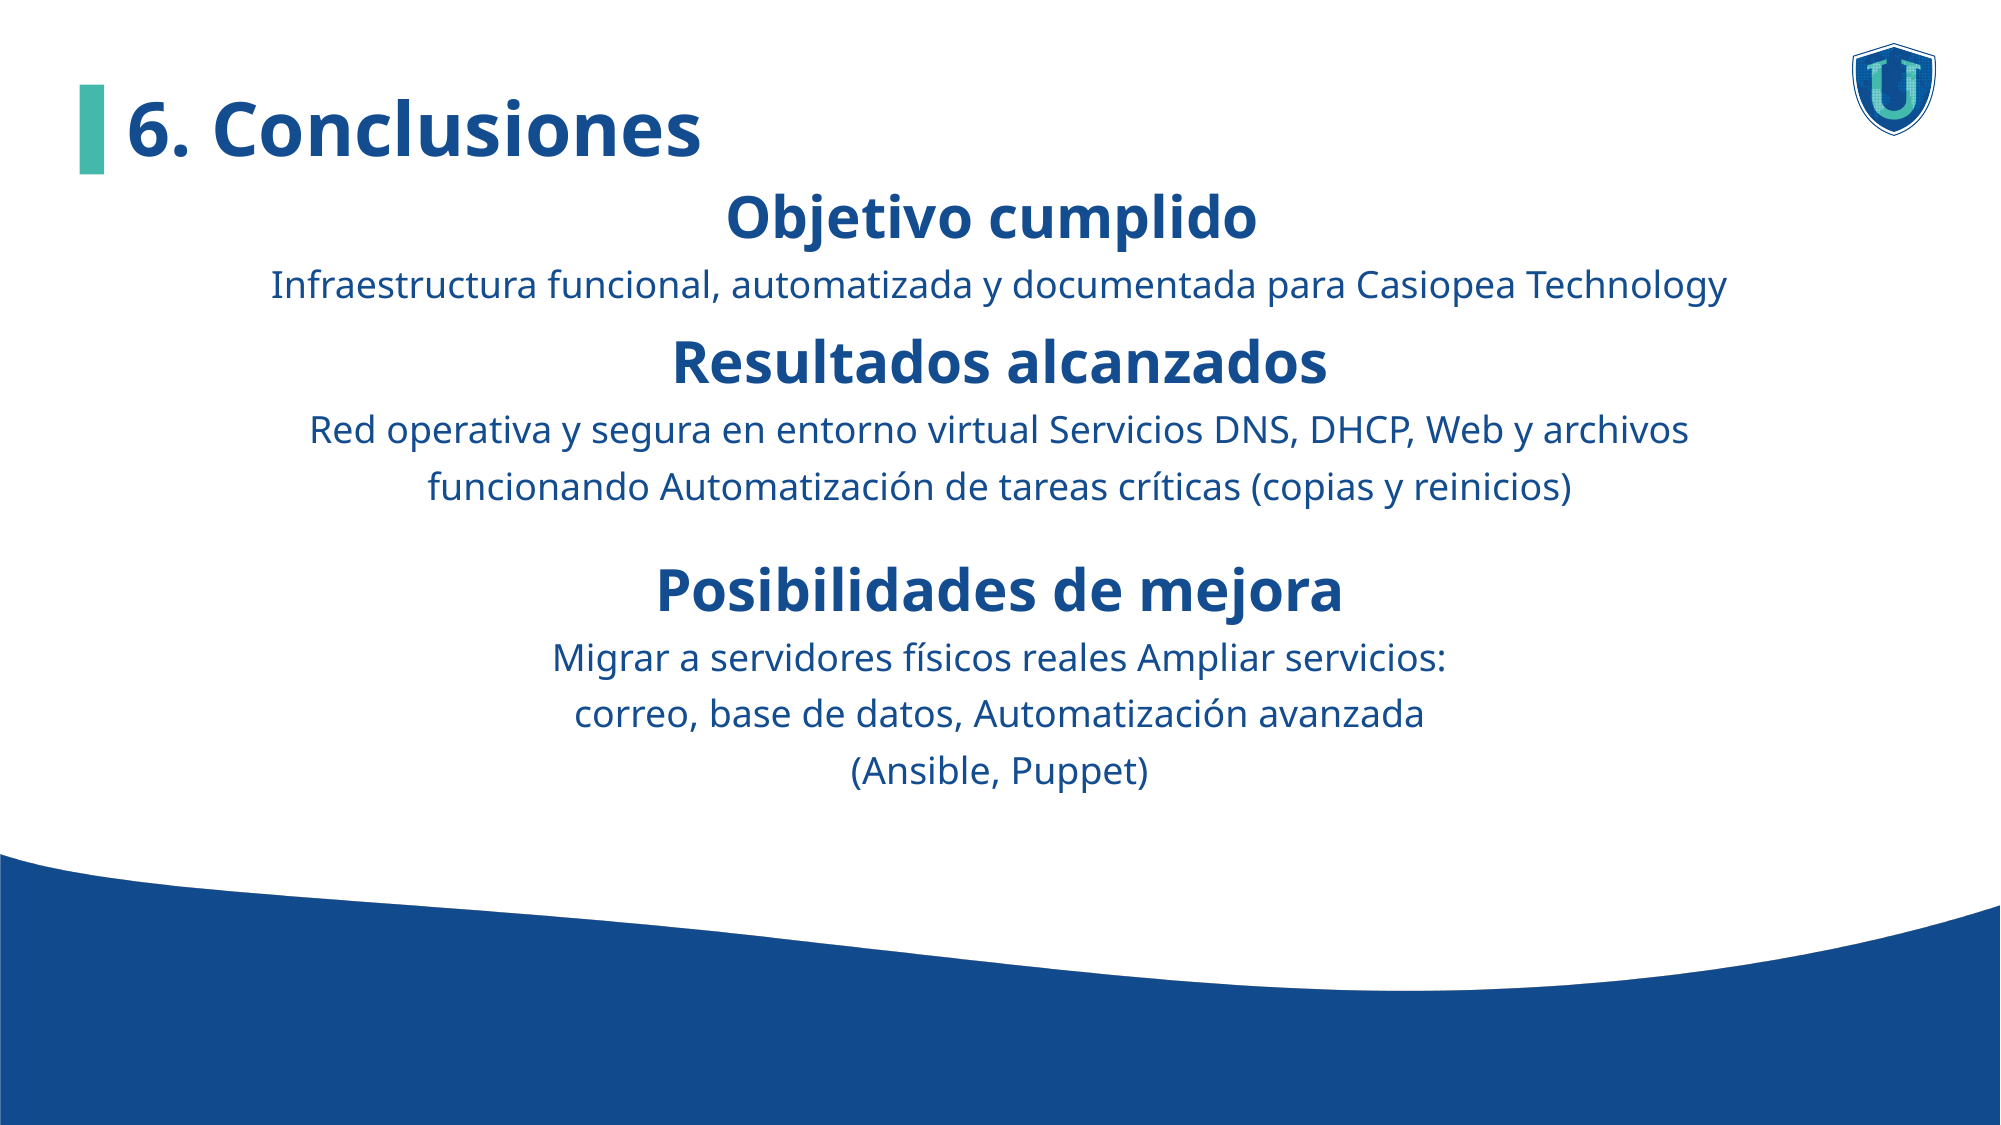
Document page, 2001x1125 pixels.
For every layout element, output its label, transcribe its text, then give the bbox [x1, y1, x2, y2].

text_box Resultados alcanzados Red operativa y segura en entorno virtual Servicios DNS, DHCP, Web y archivos funcionando Automatización de tareas críticas (copias y reinicios) [204, 300, 1796, 516]
picture [0, 854, 2000, 1125]
text_box 6. Conclusiones [112, 84, 1268, 252]
text_box Objetivo cumplido Infraestructura funcional, automatizada y documentada para Casiopea Technology [217, 155, 1783, 300]
text_box [79, 84, 105, 175]
picture [1850, 41, 1938, 138]
text_box Posibilidades de mejora Migrar a servidores físicos reales Ampliar servicios: correo, base de datos, Automatización avanzada (Ansible, Puppet) [499, 528, 1500, 800]
